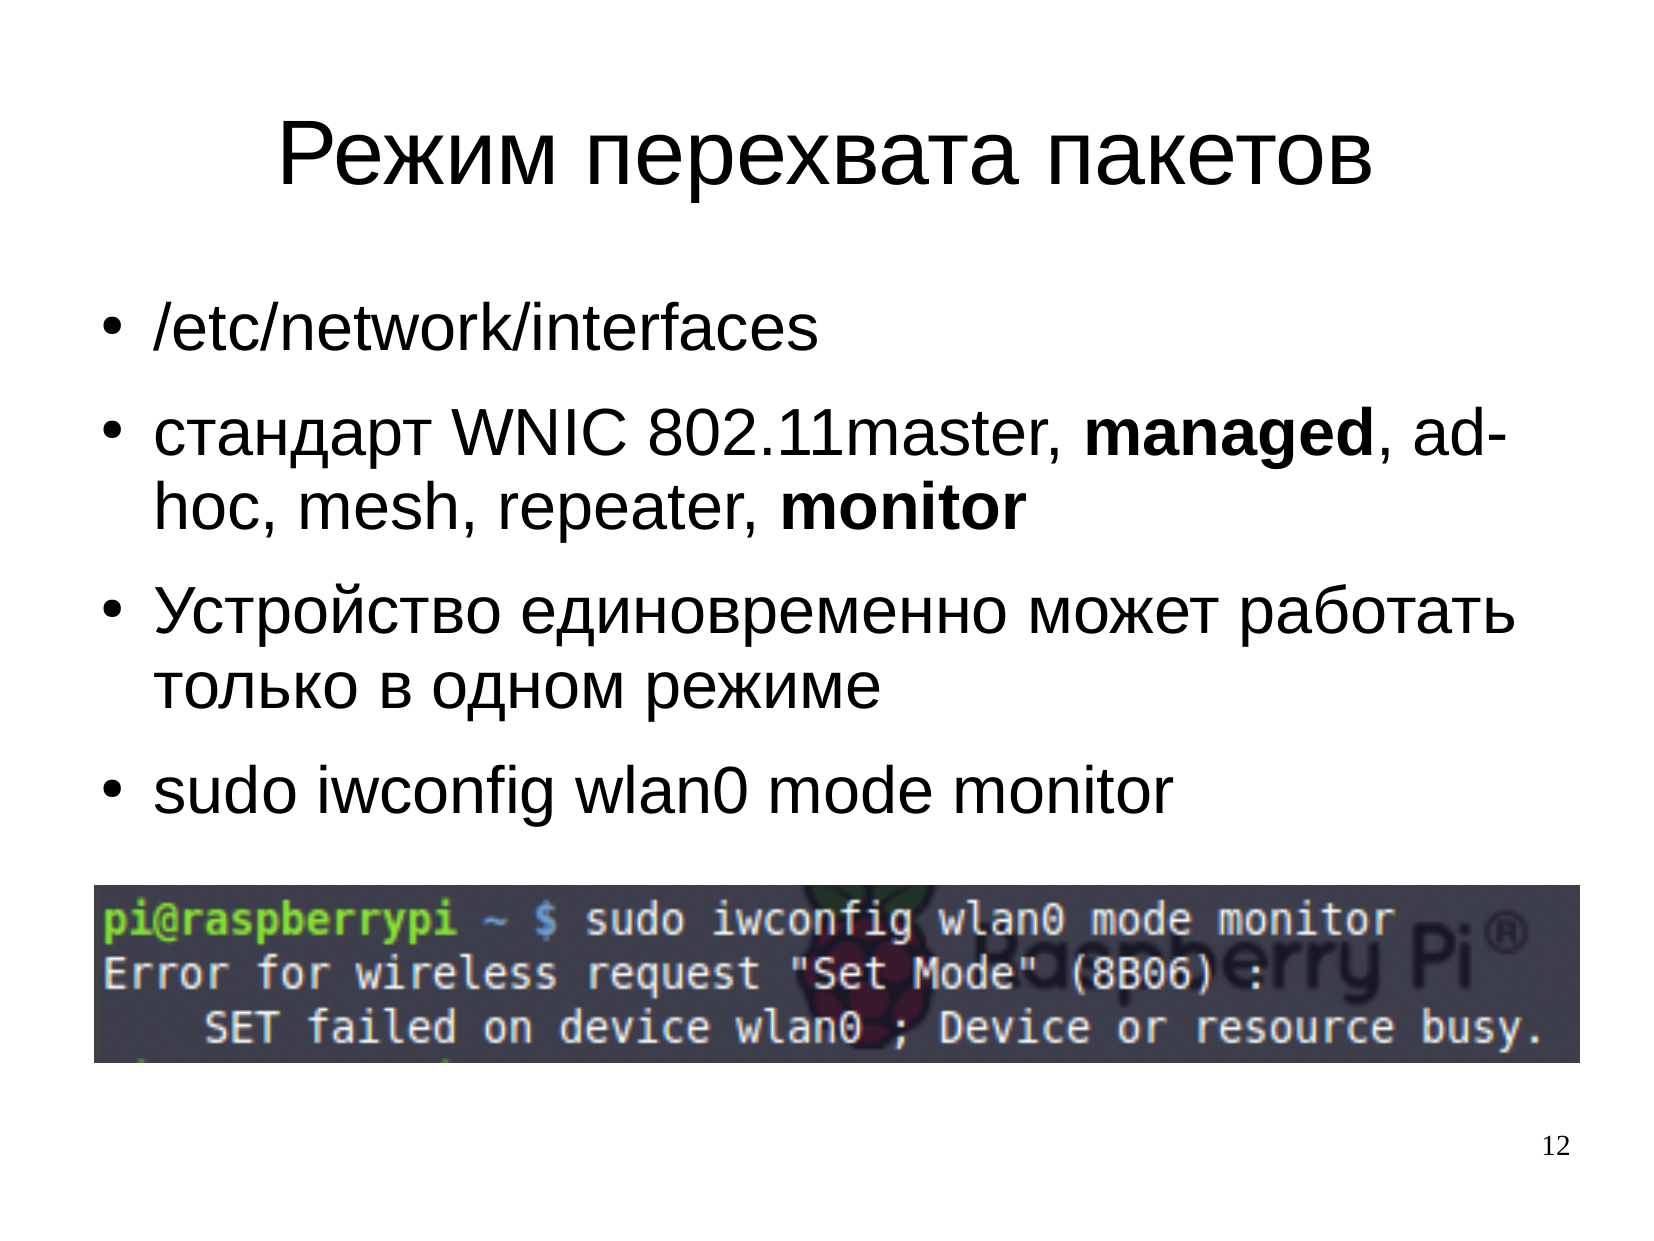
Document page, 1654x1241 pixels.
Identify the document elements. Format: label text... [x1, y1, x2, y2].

list /etc/network/interfaces стандарт WNIC 802.11master, managed, ad-hoc, mesh, repeater, monitor Устройство единовременно может работать только в одном режиме sudo iwconfig wlan0 mode monitor [82, 290, 1571, 1010]
picture [94, 885, 1580, 1063]
title Режим перехвата пакетов [82, 49, 1571, 257]
